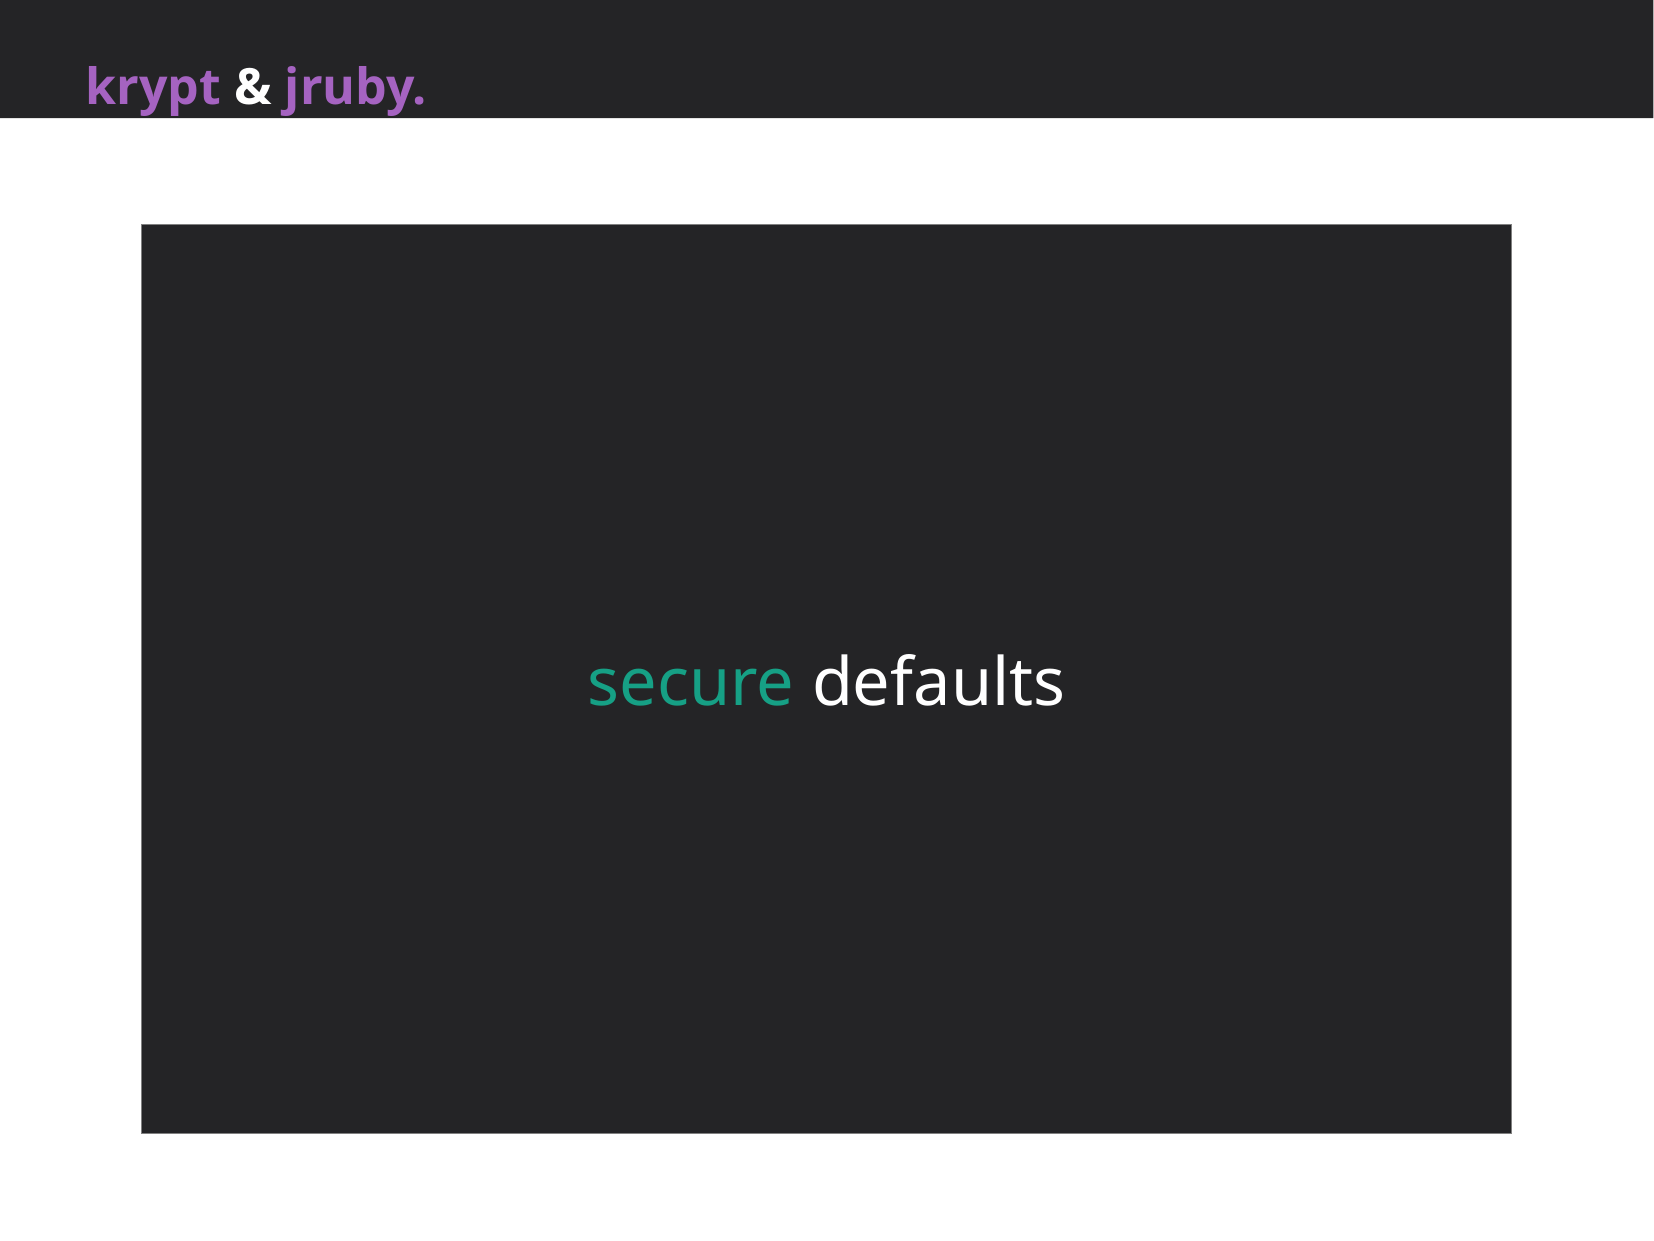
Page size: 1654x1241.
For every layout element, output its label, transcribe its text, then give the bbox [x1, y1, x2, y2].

text_box secure defaults [141, 224, 1512, 1134]
text_box [0, 0, 1654, 119]
text_box krypt & jruby. [70, 43, 1359, 119]
